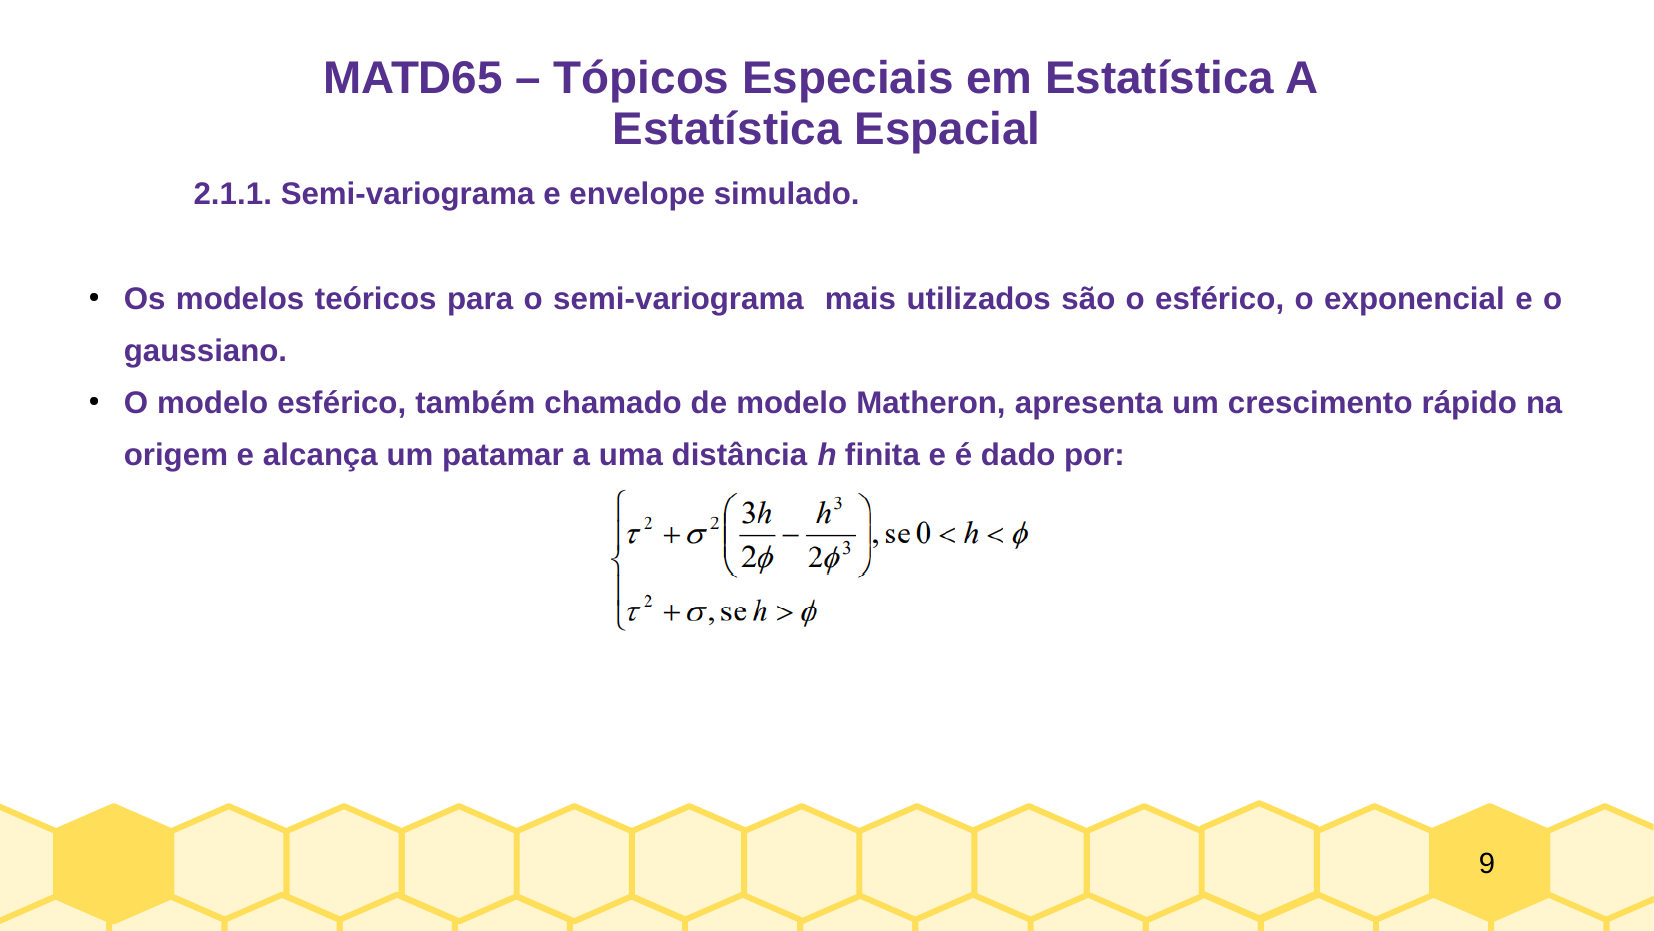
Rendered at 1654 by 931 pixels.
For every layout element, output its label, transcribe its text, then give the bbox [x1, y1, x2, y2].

list 2.1.1. Semi-variograma e envelope simulado. Os modelos teóricos para o semi-variograma mais utilizados são o esférico, o exponencial e o gaussiano. O modelo esférico, também chamado de modelo Matheron, apresenta um crescimento rápido na origem e alcança um patamar a uma distância h finita e é dado por: [88, 159, 1565, 525]
title MATD65 – Tópicos Especiais em Estatística A Estatística Espacial [88, 29, 1565, 159]
chart [772, 438, 891, 477]
picture [590, 477, 1039, 641]
